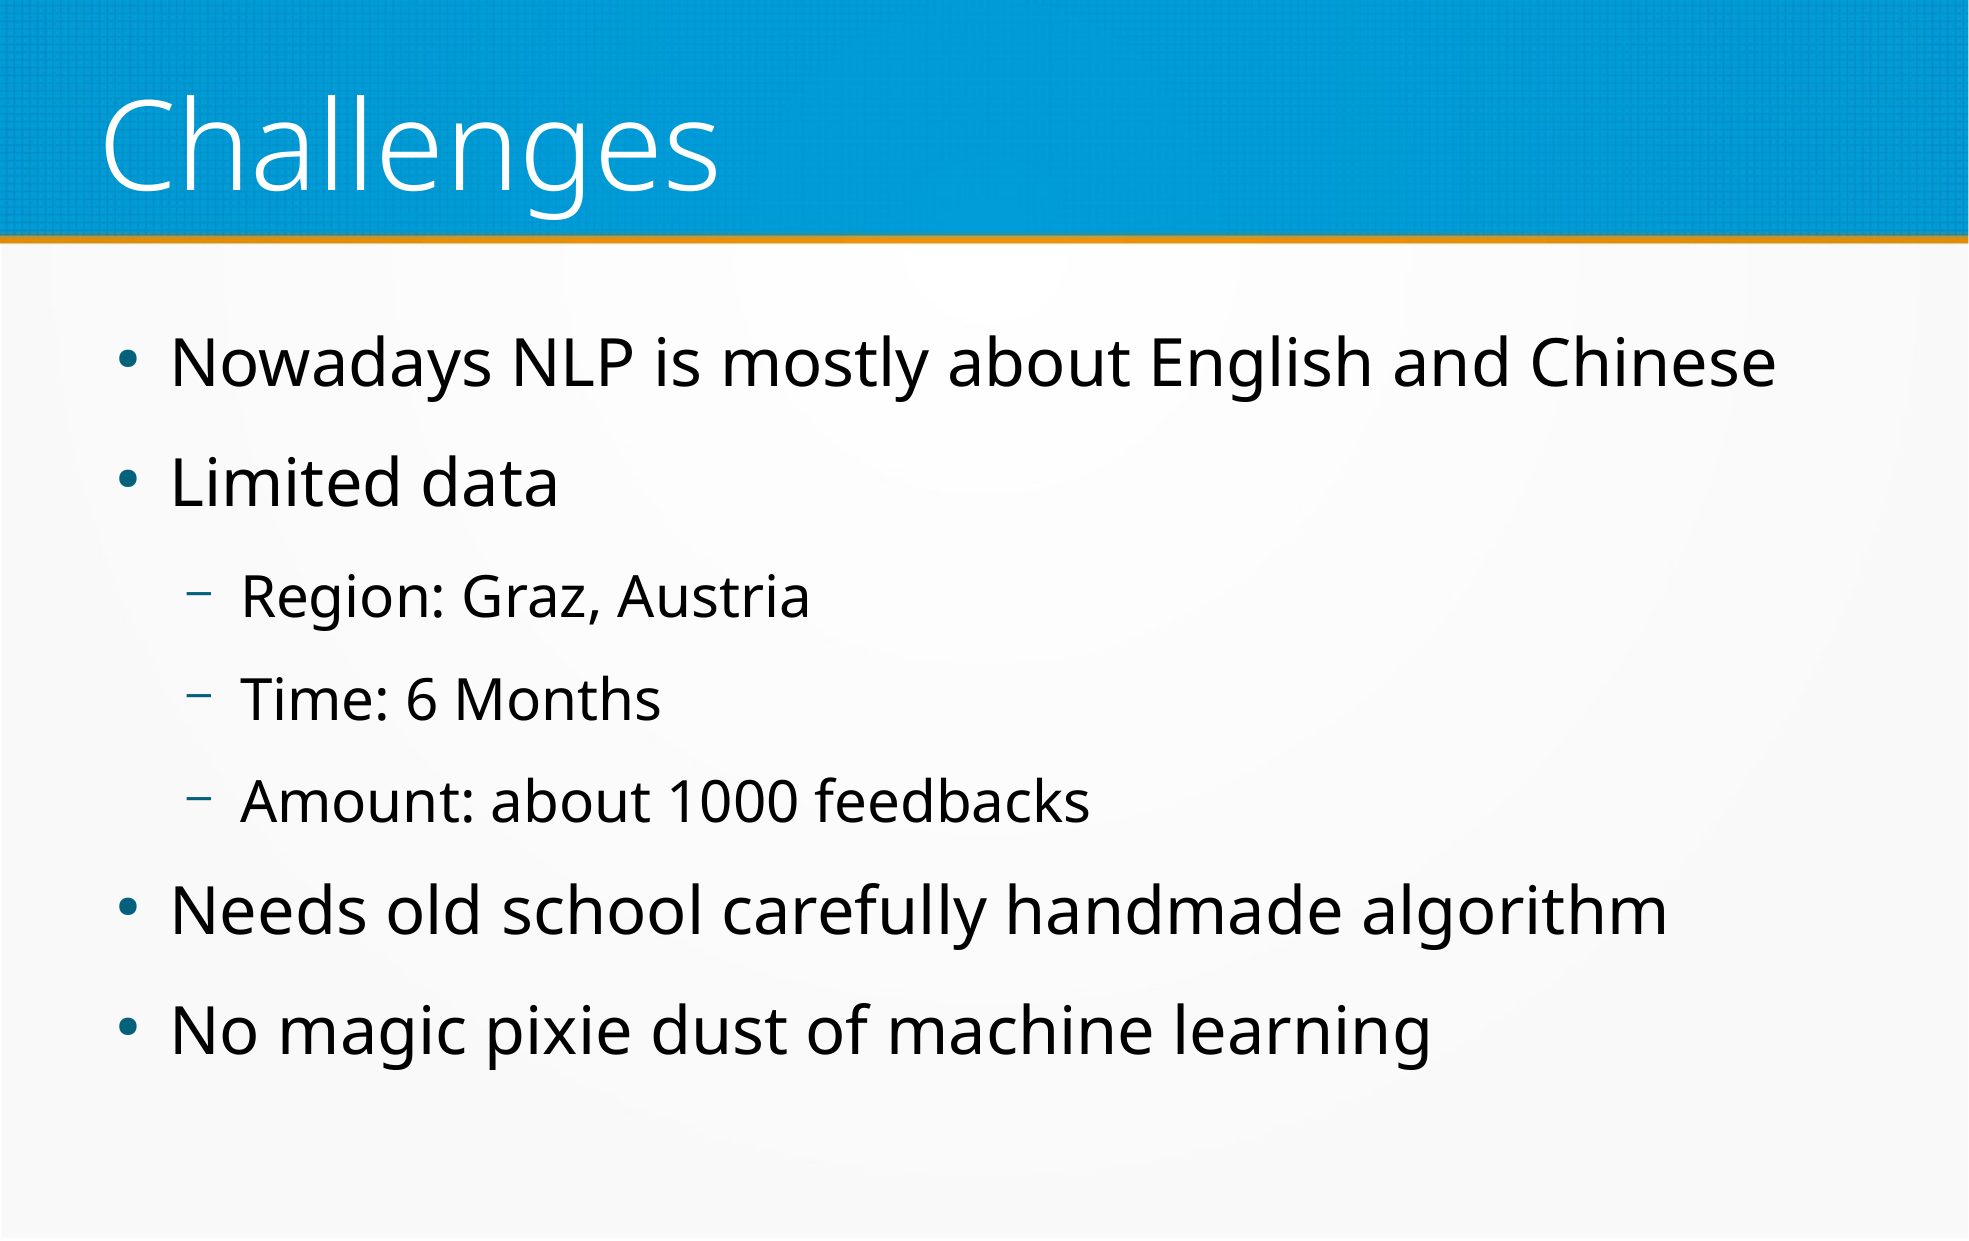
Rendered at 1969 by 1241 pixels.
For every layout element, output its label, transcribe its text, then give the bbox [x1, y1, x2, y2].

title Challenges [98, 19, 1870, 227]
picture [0, 233, 1969, 1241]
list Nowadays NLP is mostly about English and Chinese Limited data Region: Graz, Austria Time: 6 Months Amount: about 1000 feedbacks Needs old school carefully handmade algorithm No magic pixie dust of machine learning [98, 315, 1861, 1081]
